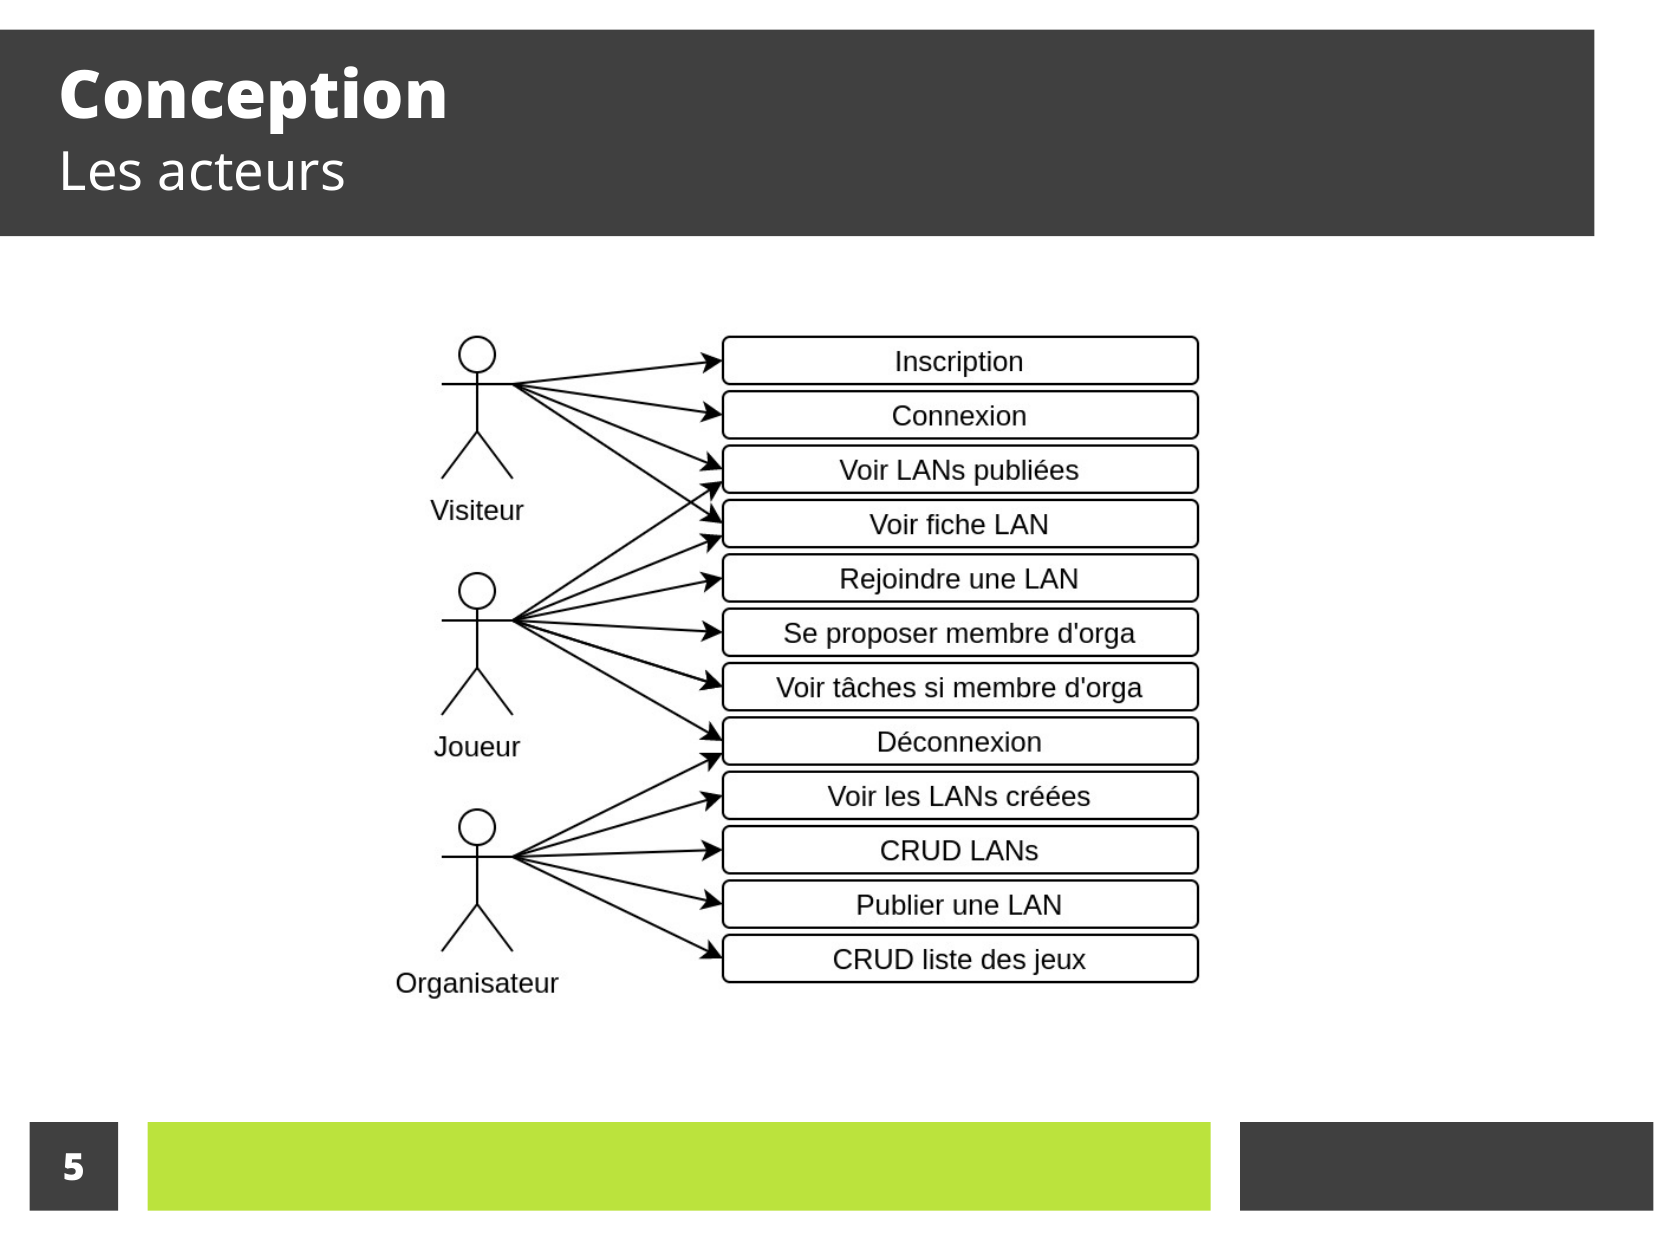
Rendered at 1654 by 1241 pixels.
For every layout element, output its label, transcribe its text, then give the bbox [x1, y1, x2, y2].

title Les acteurs [59, 118, 1595, 207]
picture [378, 318, 1217, 1020]
title Conception [59, 47, 1595, 118]
